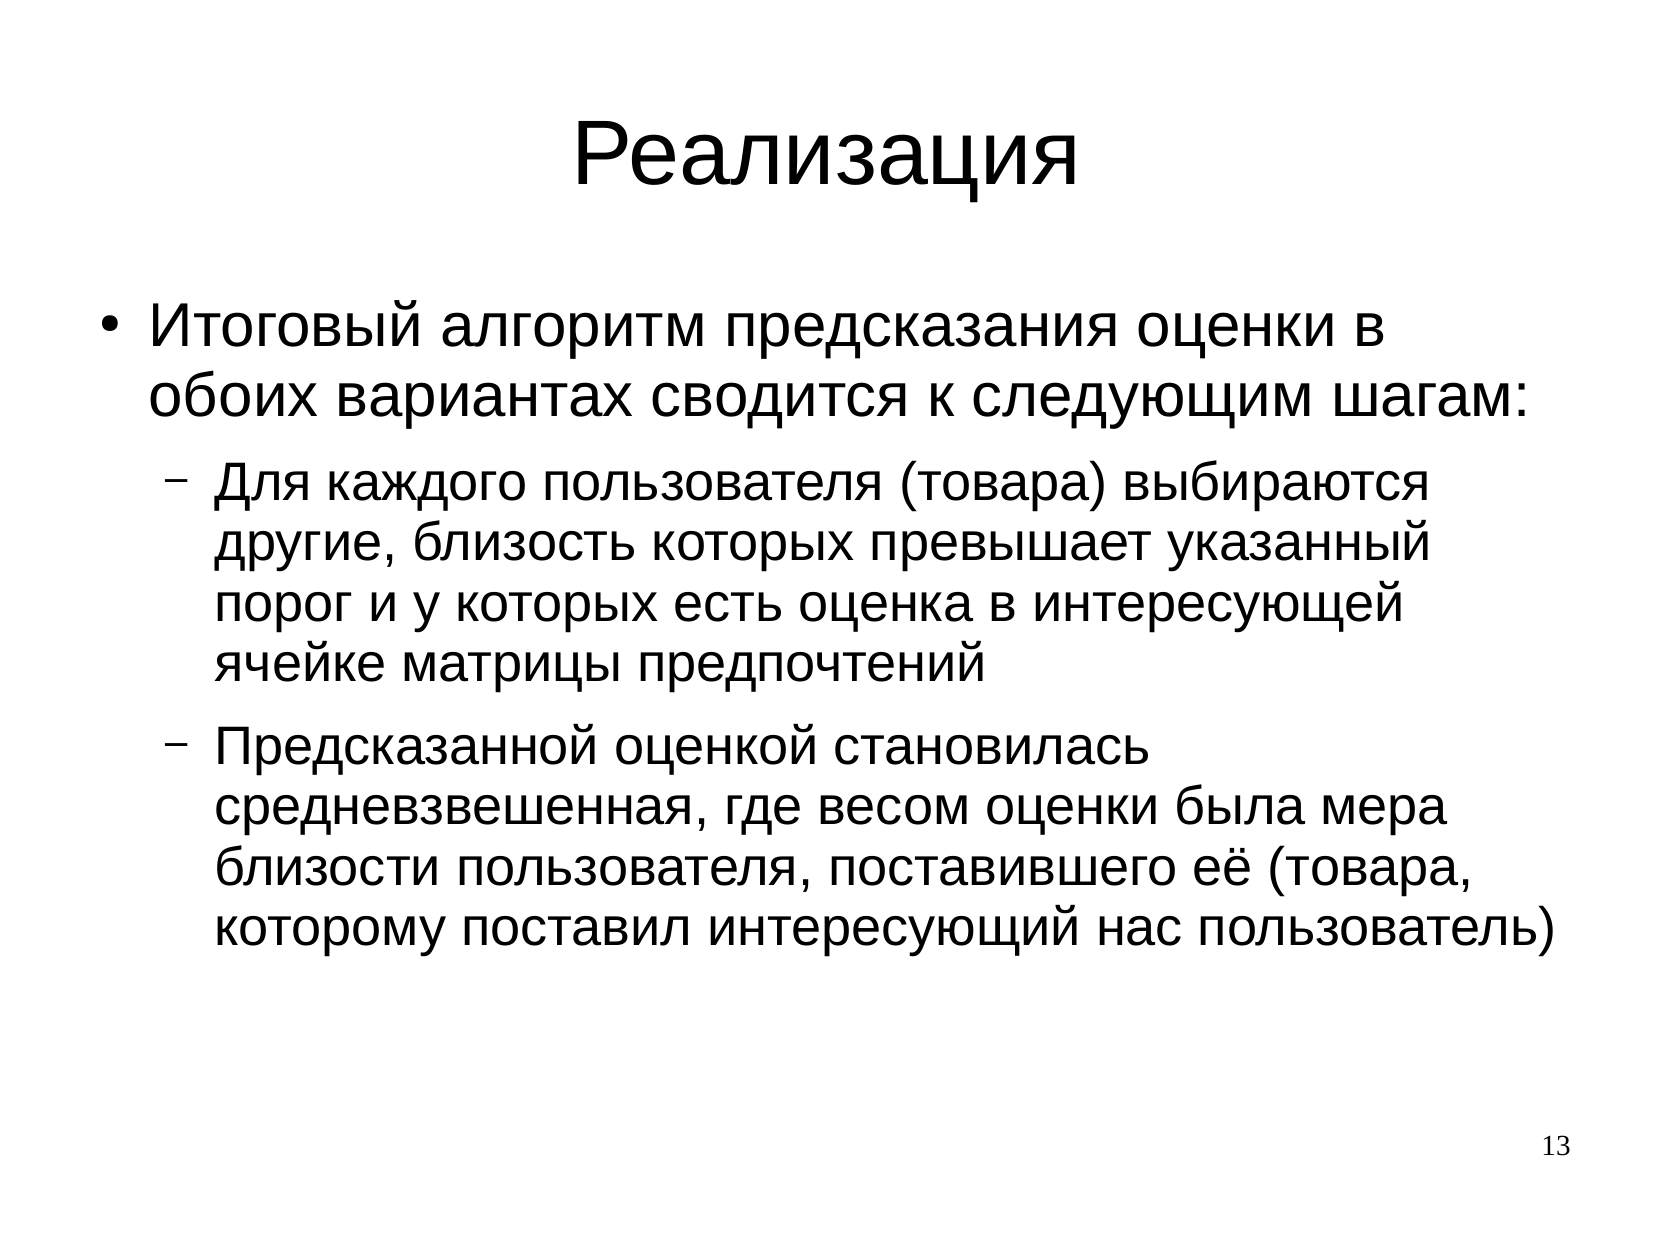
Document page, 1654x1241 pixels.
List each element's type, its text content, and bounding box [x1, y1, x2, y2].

title Реализация [82, 49, 1571, 257]
list Итоговый алгоритм предсказания оценки в обоих вариантах сводится к следующим шагам: Для каждого пользователя (товара) выбираются другие, близость которых превышает указанный порог и у которых есть оценка в интересующей ячейке матрицы предпочтений Предсказанной оценкой становилась средневзвешенная, где весом оценки была мера близости пользователя, поставившего её (товара, которому поставил интересующий нас пользователь) [82, 290, 1571, 1010]
